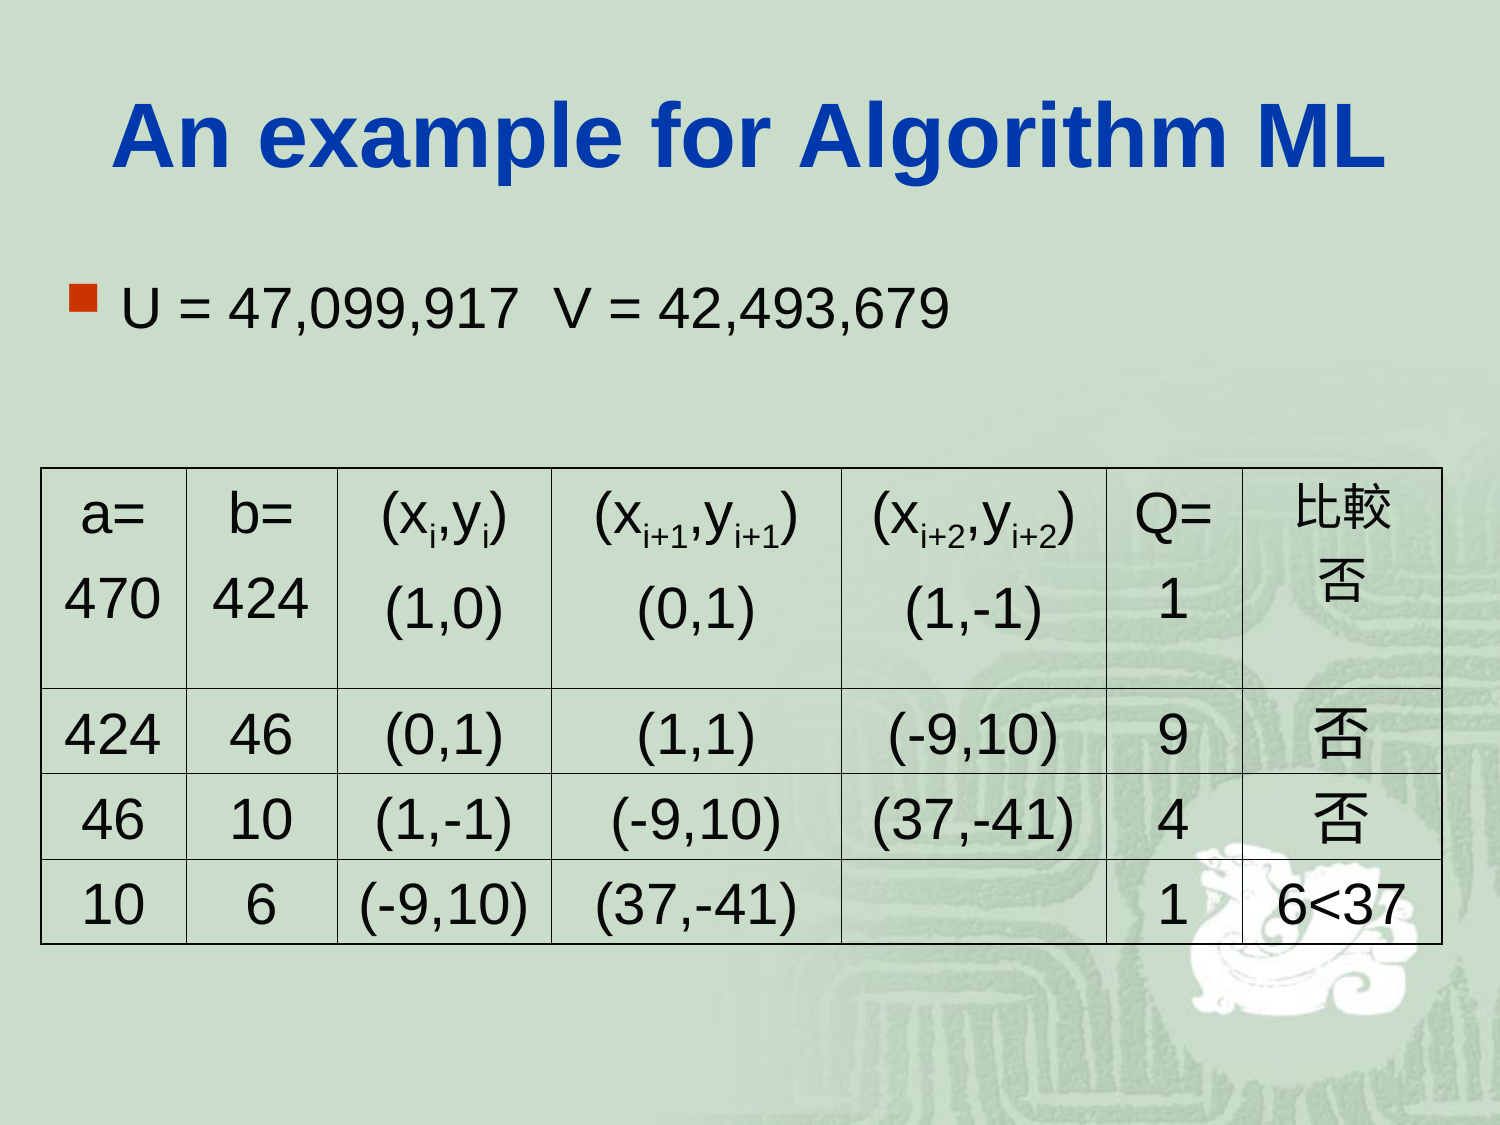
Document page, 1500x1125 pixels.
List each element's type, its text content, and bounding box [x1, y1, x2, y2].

table_cell (37,-41) [842, 774, 1106, 859]
table_cell 424 [42, 689, 186, 773]
picture [0, 0, 1500, 1125]
table_cell 10 [187, 774, 337, 859]
table_cell 46 [187, 689, 337, 773]
table_cell 否 [1243, 689, 1441, 773]
title An example for Algorithm ML [49, 37, 1451, 225]
table_cell 9 [1107, 689, 1242, 773]
table_header b= 424 [187, 469, 337, 688]
table_cell (-9,10) [552, 774, 841, 859]
table_cell (-9,10) [338, 860, 551, 943]
table_cell (-9,10) [842, 689, 1106, 773]
table_header (xi+2,yi+2) (1,-1) [842, 469, 1106, 688]
table_cell 否 [1243, 774, 1441, 859]
table_cell 6 [187, 860, 337, 943]
table_cell 1 [1107, 860, 1242, 943]
table_cell (37,-41) [552, 860, 841, 943]
table_header (xi,yi) (1,0) [338, 469, 551, 688]
table_cell (1,1) [552, 689, 841, 773]
table_header a= 470 [42, 469, 186, 688]
table_cell (0,1) [338, 689, 551, 773]
table_cell 4 [1107, 774, 1242, 859]
table_cell 6<37 [1243, 860, 1441, 943]
table_cell [842, 860, 1106, 943]
table_cell 46 [42, 774, 186, 859]
table_header 比較 否 [1243, 469, 1441, 688]
table_header Q= 1 [1107, 469, 1242, 688]
table_header (xi+1,yi+1) (0,1) [552, 469, 841, 688]
table_cell 10 [42, 860, 186, 943]
table_cell (1,-1) [338, 774, 551, 859]
list U = 47,099,917 V = 42,493,679 [49, 262, 1451, 551]
